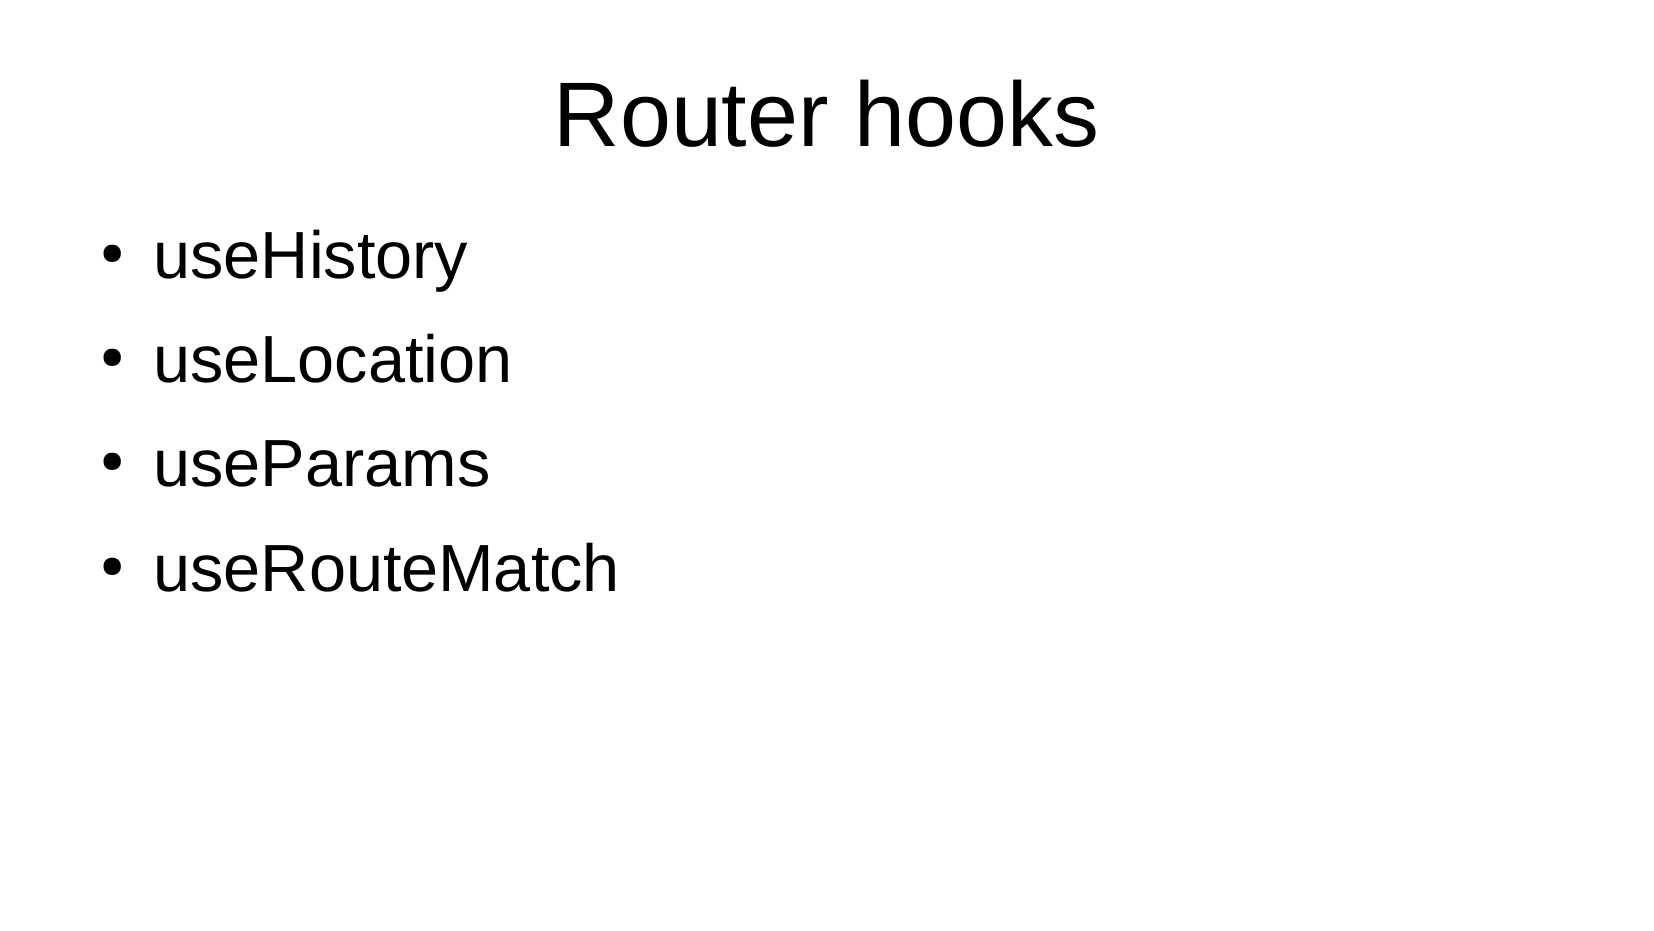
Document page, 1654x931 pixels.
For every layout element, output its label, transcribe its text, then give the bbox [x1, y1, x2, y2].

title Router hooks [82, 37, 1571, 193]
list useHistory useLocation useParams useRouteMatch [82, 217, 1571, 758]
